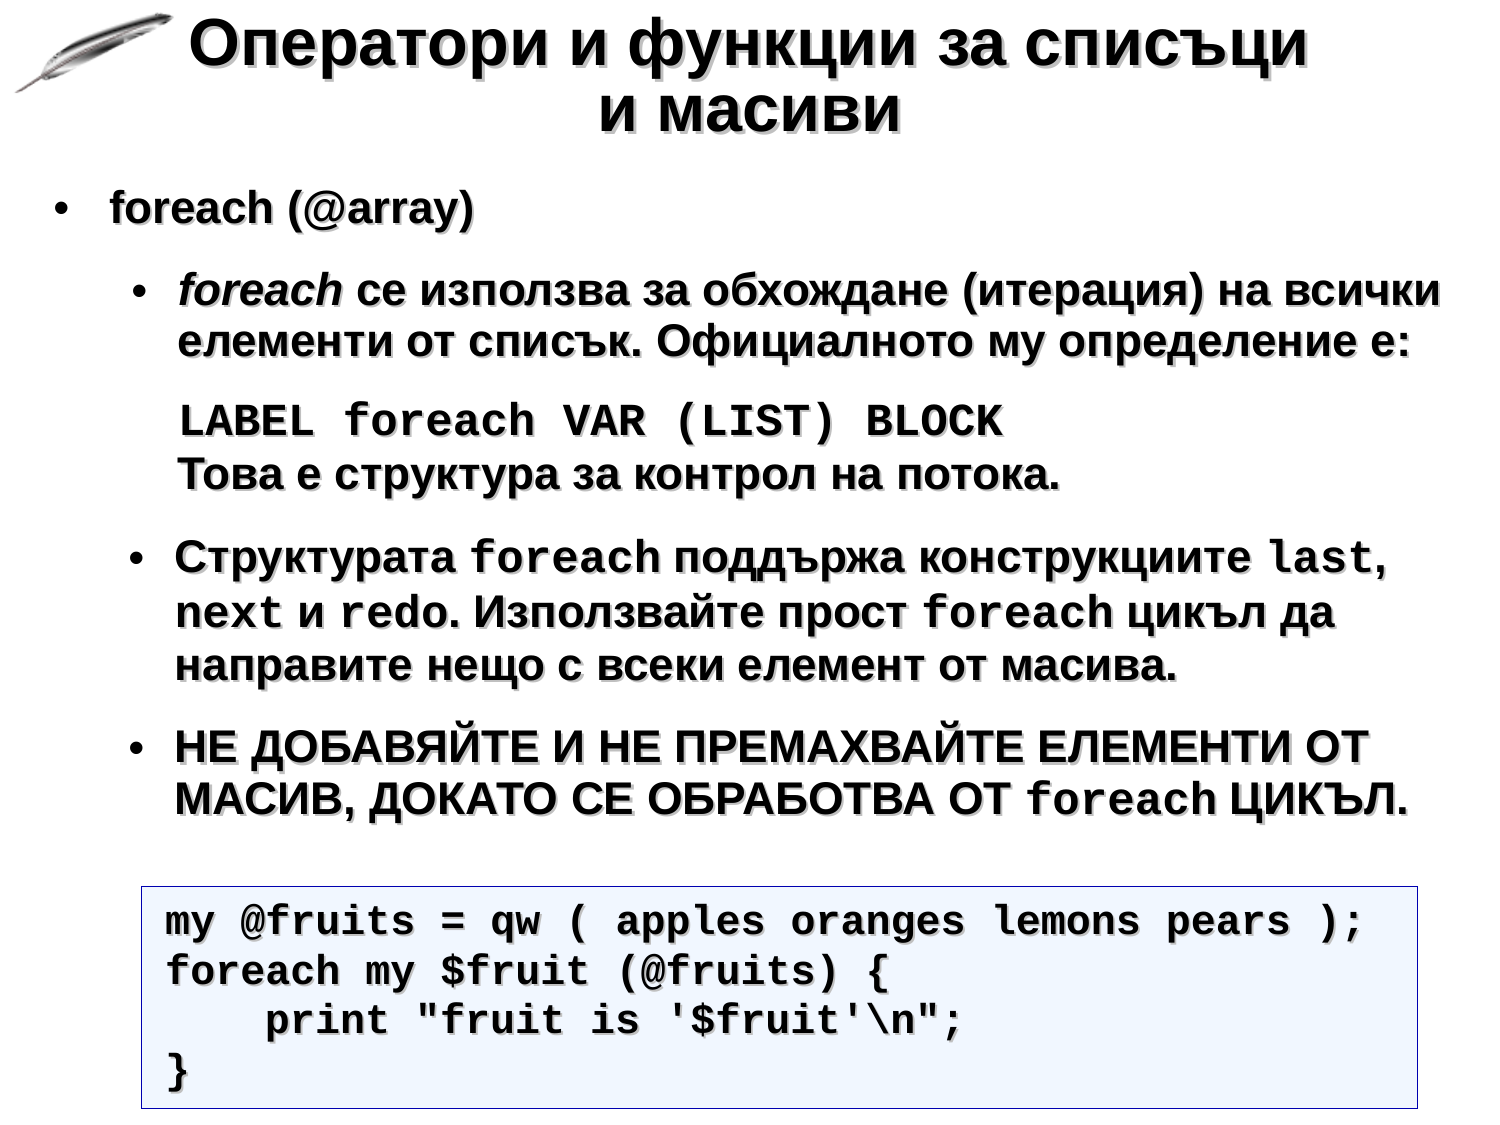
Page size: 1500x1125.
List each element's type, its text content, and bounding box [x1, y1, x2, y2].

text_box my @fruits = qw ( apples oranges lemons pears ); foreach my $fruit (@fruits) { print "fruit is '$fruit'\n"; } [141, 885, 1418, 1108]
picture [11, 11, 174, 95]
list foreach (@array) foreach се използва за обхождане (итерация) на всички елементи от списък. Официалното му определение е: LABEL foreach VAR (LIST) BLOCK Това е структура за контрол на потока. Структурата foreach поддържа конструкциите last, next и redo. Използвайте прост foreach цикъл да направите нещо с всеки елемент от масива. НЕ ДОБАВЯЙТЕ И НЕ ПРЕМАХВАЙТЕ ЕЛЕМЕНТИ ОТ МАСИВ, ДОКАТО СЕ ОБРАБОТВА ОТ foreach ЦИКЪЛ. [53, 183, 1447, 1123]
title Оператори и функции за списъци и масиви [174, 4, 1326, 153]
